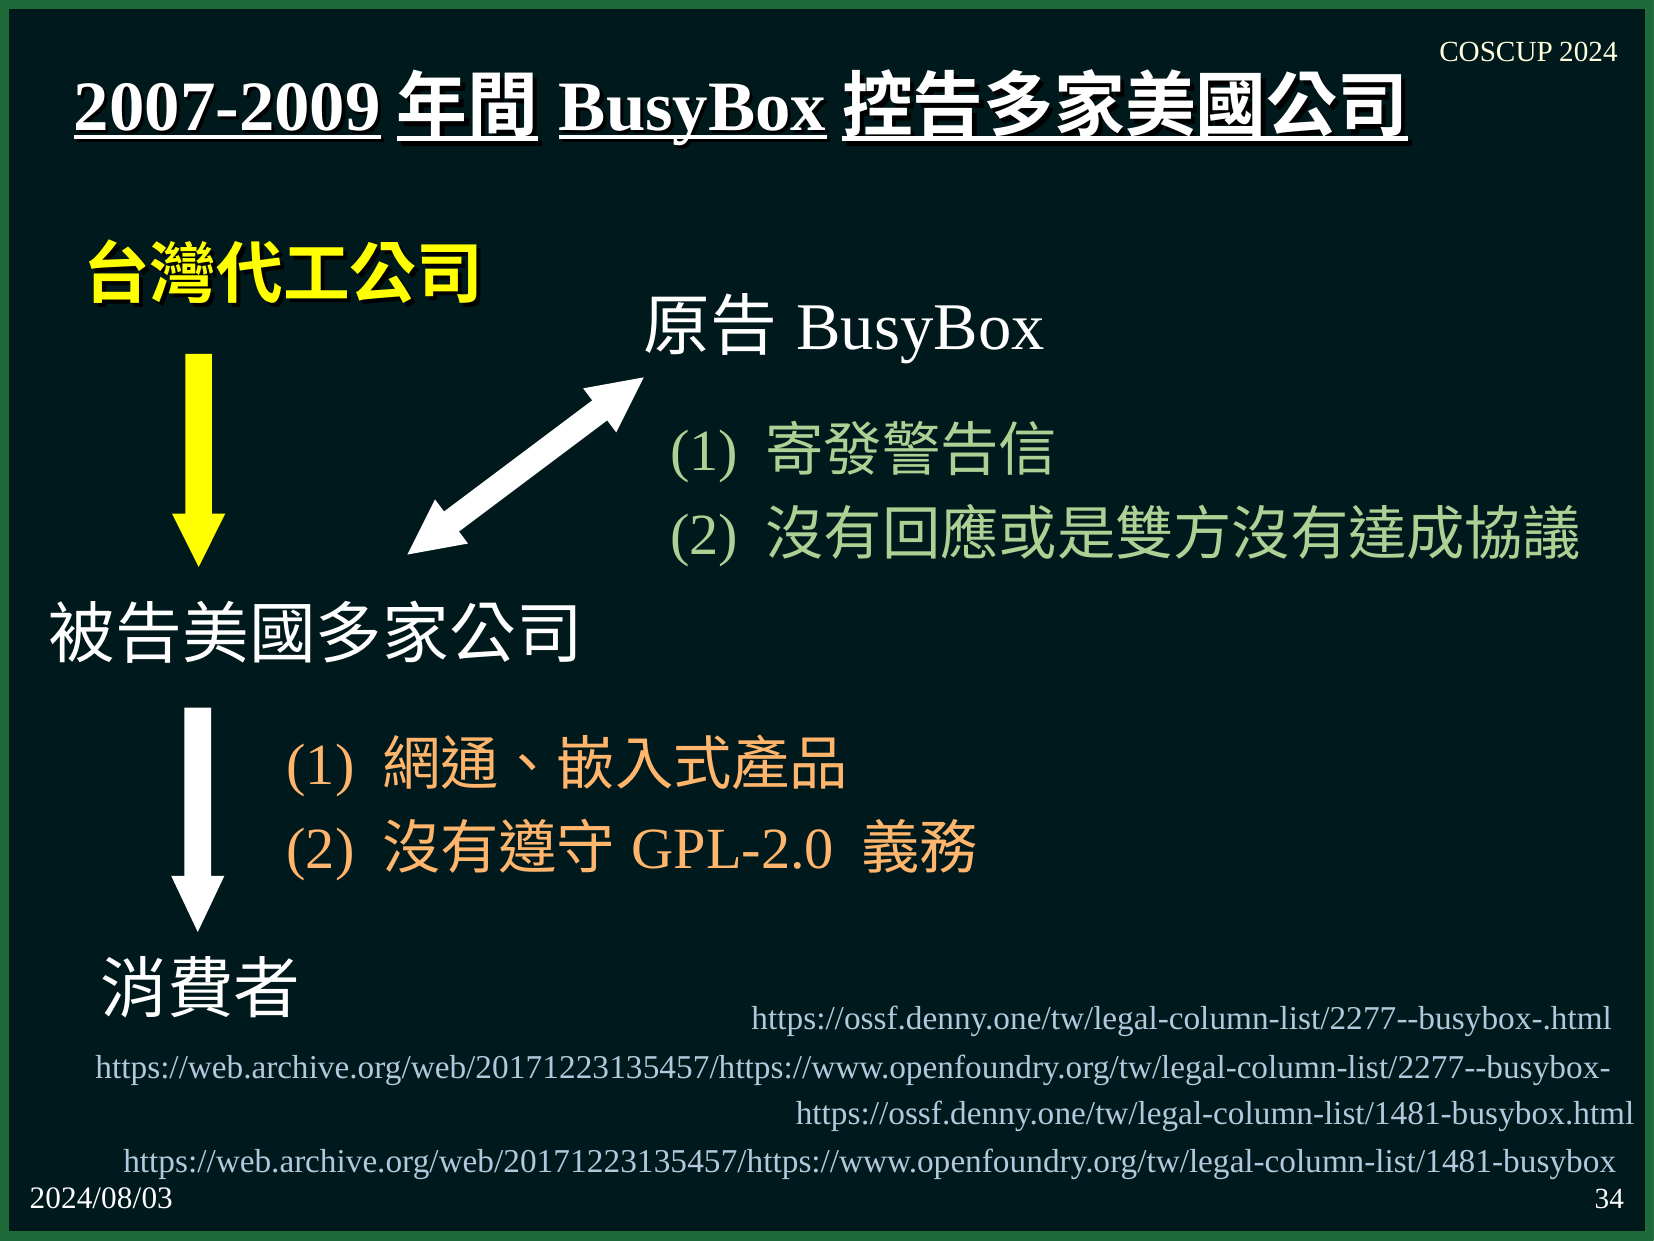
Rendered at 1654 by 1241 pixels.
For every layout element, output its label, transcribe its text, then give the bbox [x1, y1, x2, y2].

text_box 2007-2009年間BusyBox控告多家美國公司 [59, 41, 1477, 189]
text_box [172, 353, 226, 567]
text_box 原告BusyBox [407, 264, 1282, 377]
text_box 消費者 [0, 927, 426, 1040]
text_box https://ossf.denny.one/tw/legal-column-list/1481-busybox.html https://web.archive.org/web/20171223135457/https://www.openfoundry.org/tw/legal-column-list/1481-busybox [106, 1094, 1636, 1181]
text_box [171, 707, 225, 933]
text_box 被告美國多家公司 [17, 572, 615, 684]
text_box 台灣代工公司 [23, 212, 544, 343]
text_box (1) 寄發警告信 (2) 沒有回應或是雙方沒有達成協議 [655, 395, 1619, 609]
text_box (1) 網通、嵌入式產品 (2) 沒有遵守GPL-2.0 義務 [271, 709, 1347, 910]
text_box https://ossf.denny.one/tw/legal-column-list/2277--busybox-.html https://web.archive.org/web/20171223135457/https://www.openfoundry.org/tw/legal-column-list/2277--busybox- [92, 1000, 1622, 1087]
